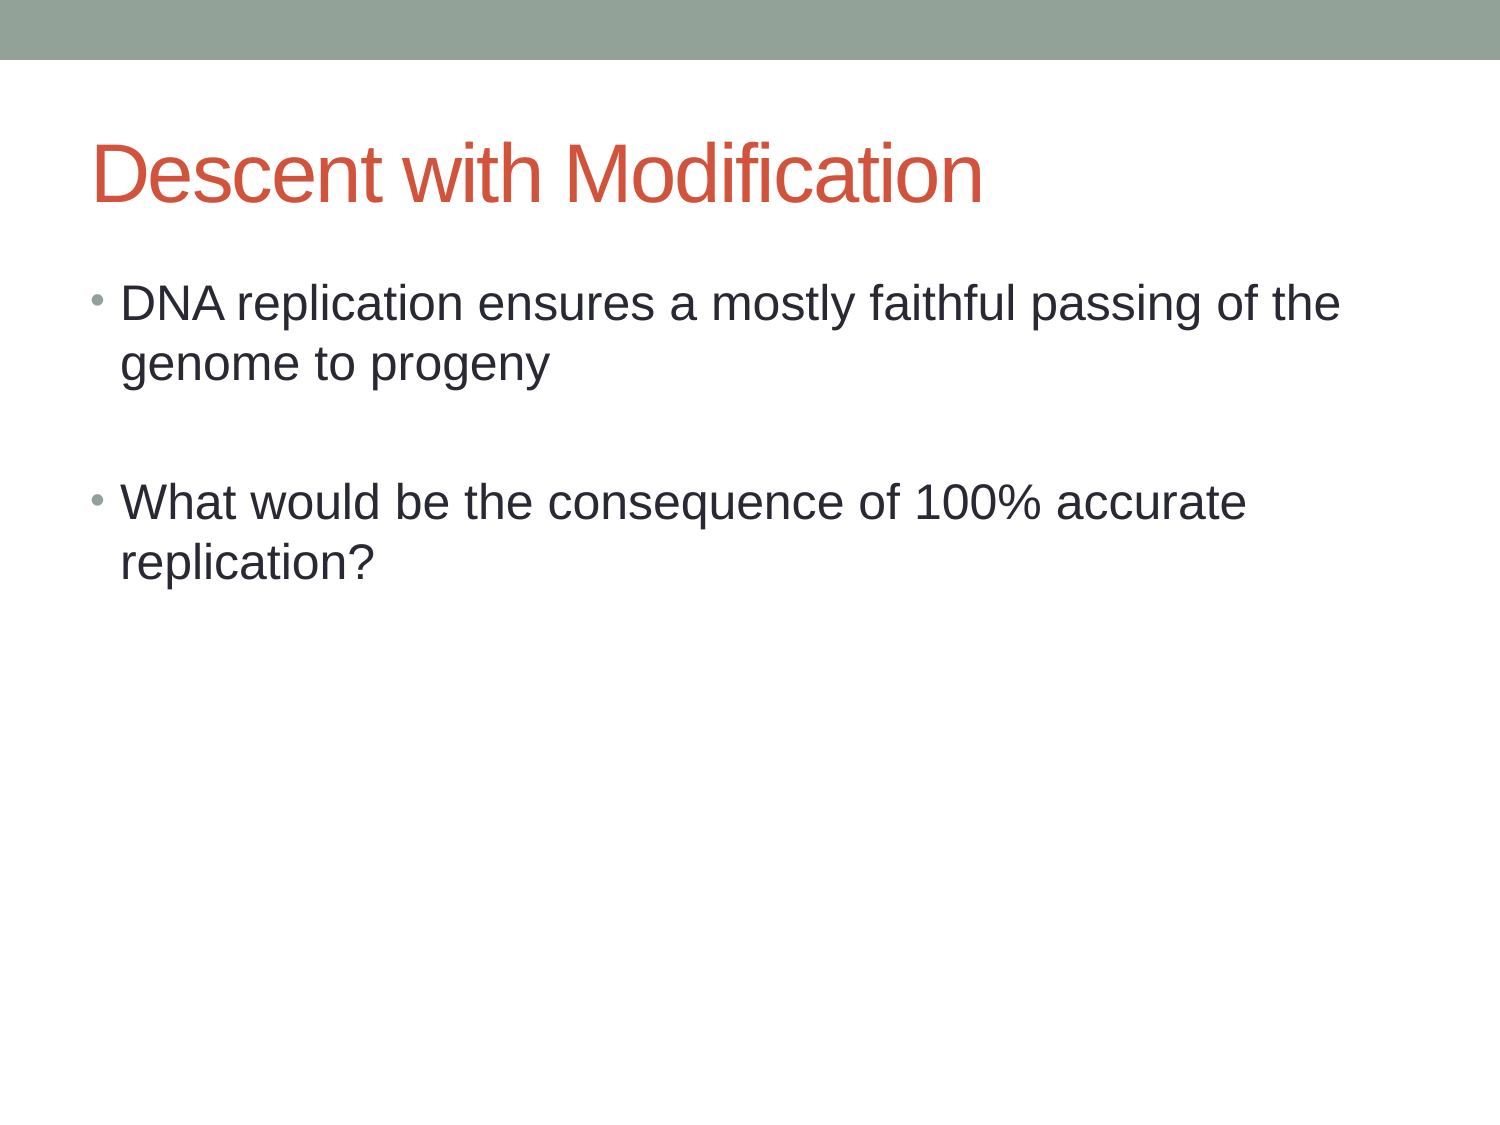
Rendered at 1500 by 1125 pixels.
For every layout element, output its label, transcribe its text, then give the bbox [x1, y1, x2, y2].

title Descent with Modification [75, 87, 1425, 250]
list DNA replication ensures a mostly faithful passing of the genome to progeny What would be the consequence of 100% accurate replication? [75, 262, 1425, 1063]
